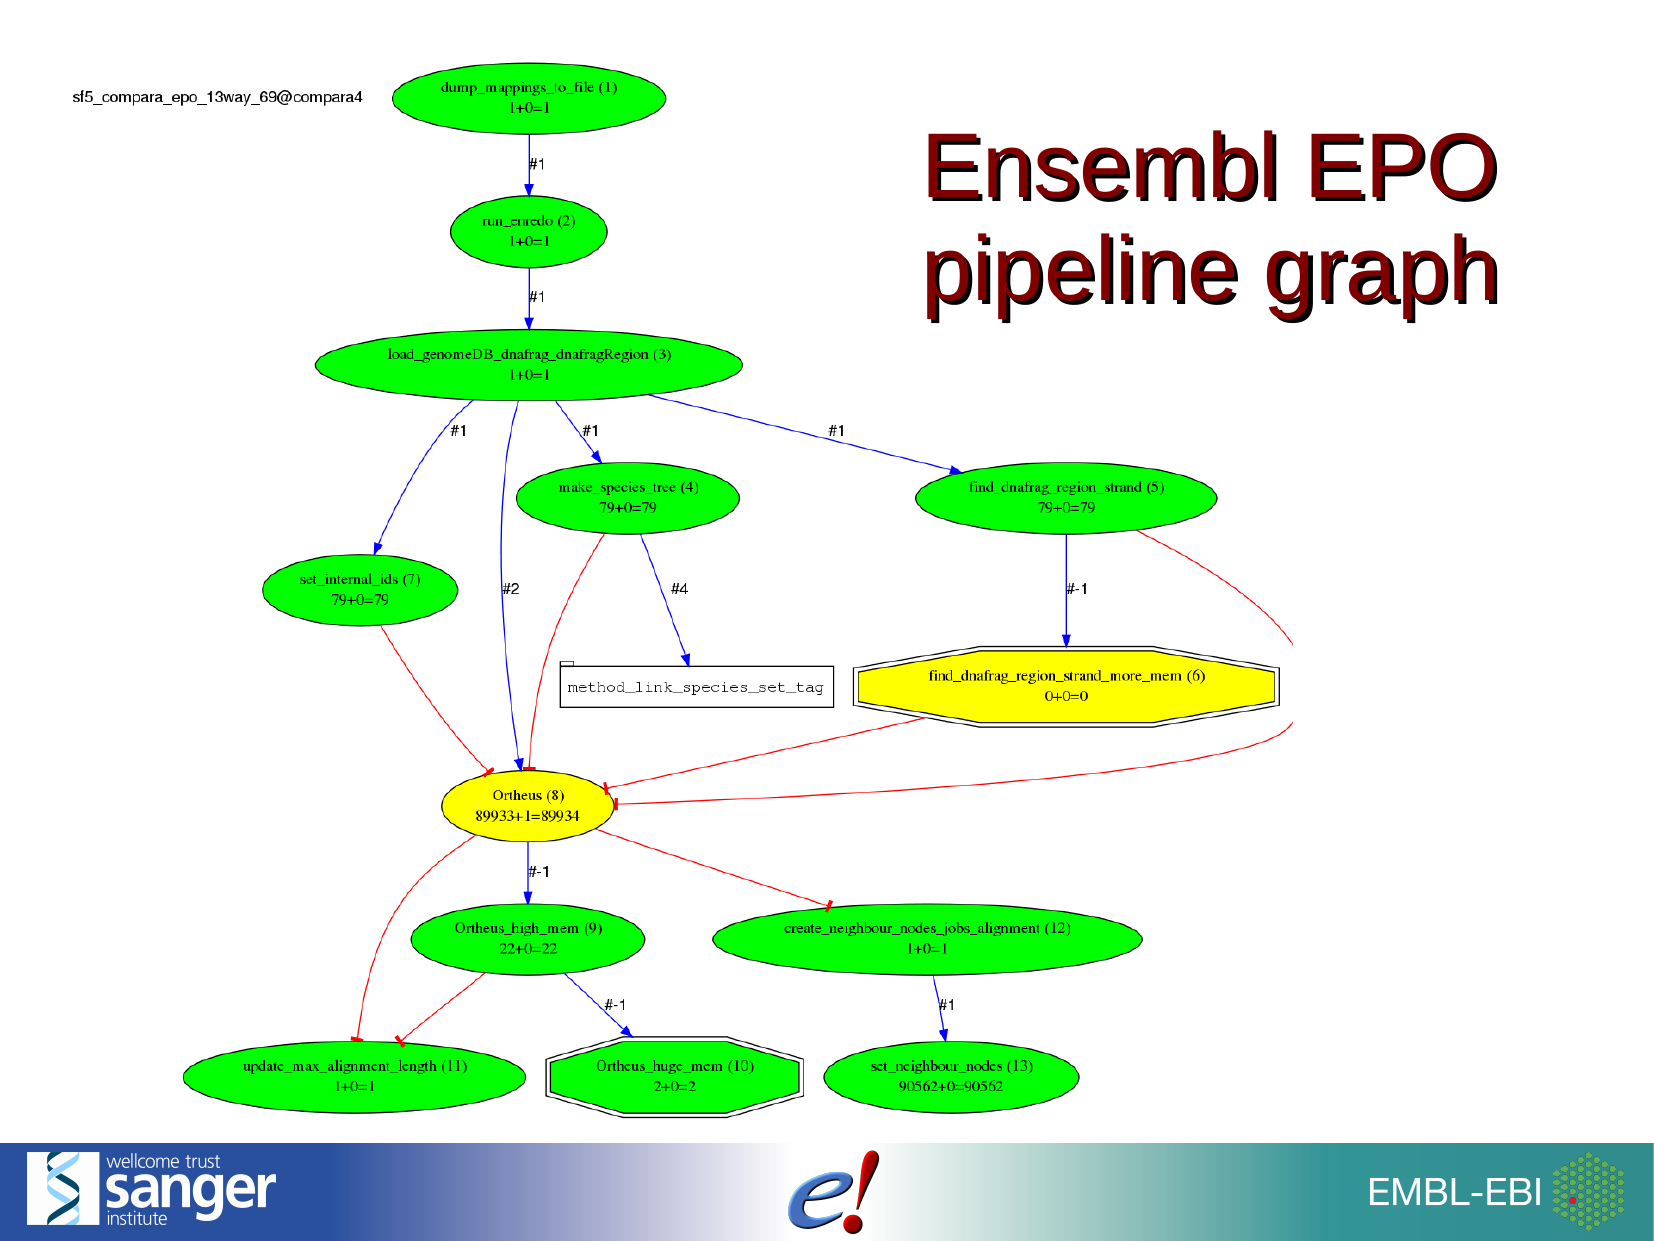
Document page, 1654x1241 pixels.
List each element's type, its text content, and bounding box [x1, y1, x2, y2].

title Ensembl EPO pipeline graph [921, 49, 1548, 384]
picture [59, 58, 1293, 1123]
picture [0, 1143, 1654, 1241]
